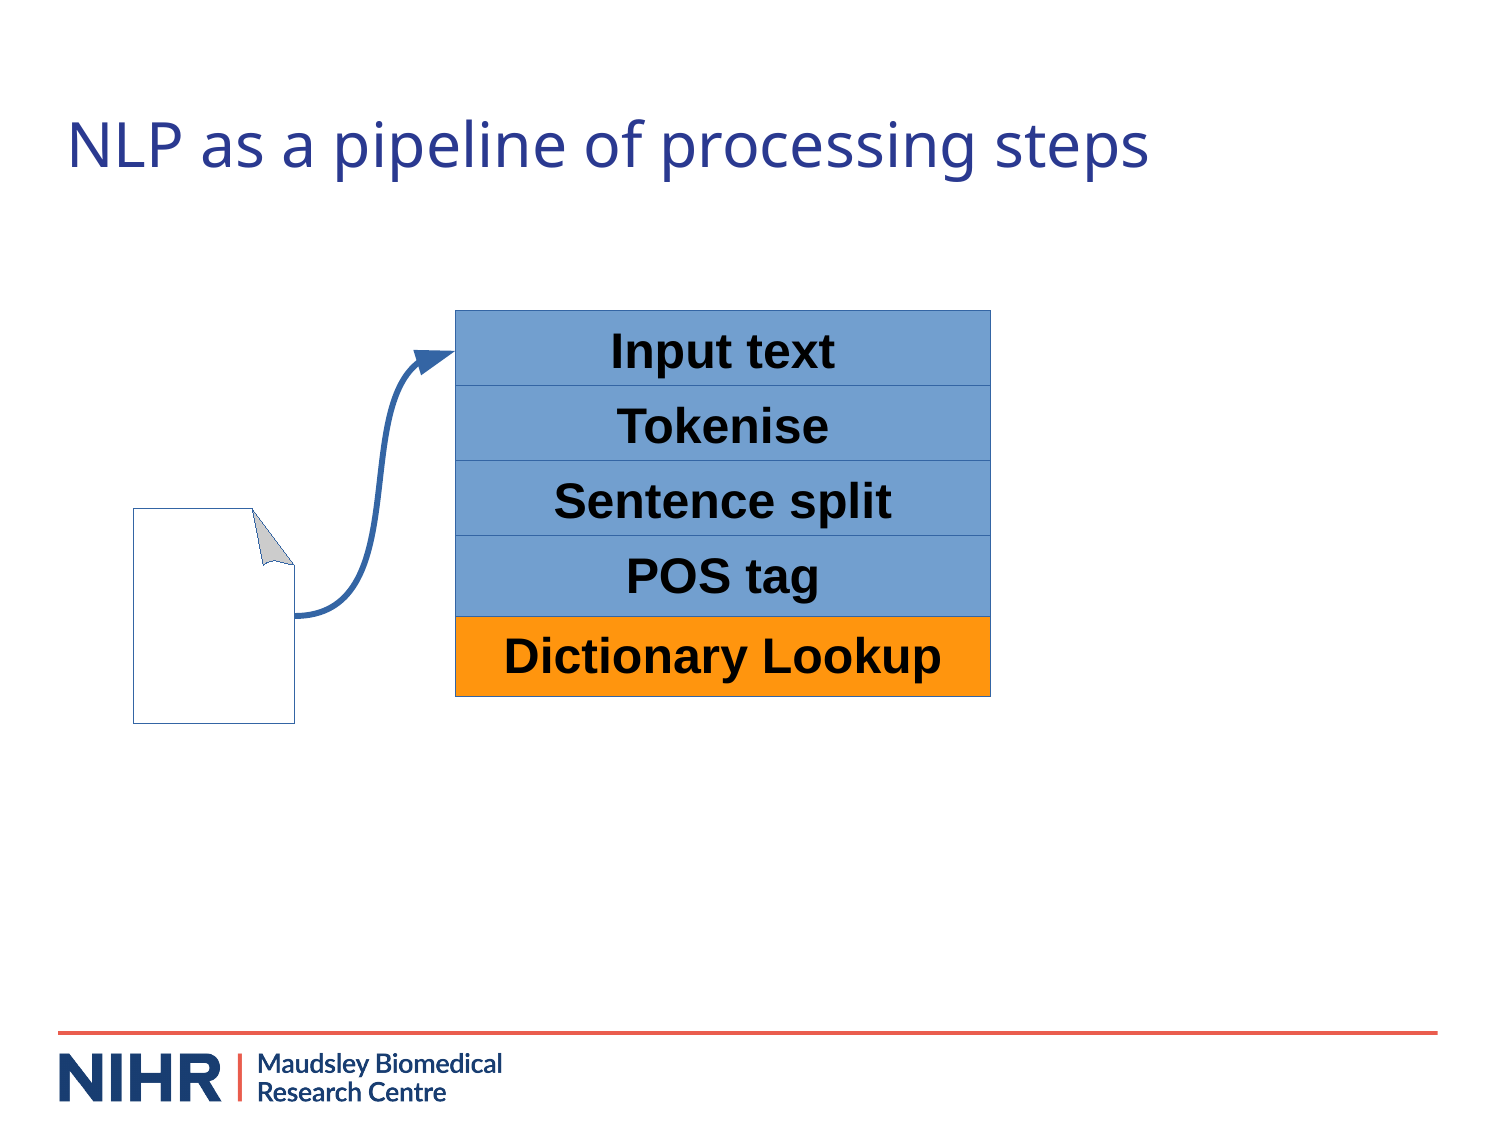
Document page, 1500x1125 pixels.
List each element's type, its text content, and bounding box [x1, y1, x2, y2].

title NLP as a pipeline of processing steps [51, 89, 1450, 223]
text_box [133, 508, 295, 724]
text_box Input text [455, 310, 991, 385]
text_box Tokenise [455, 385, 991, 460]
text_box Dictionary Lookup [455, 616, 991, 697]
text_box Sentence split [455, 460, 991, 535]
text_box POS tag [455, 535, 991, 616]
picture [29, 1018, 531, 1125]
